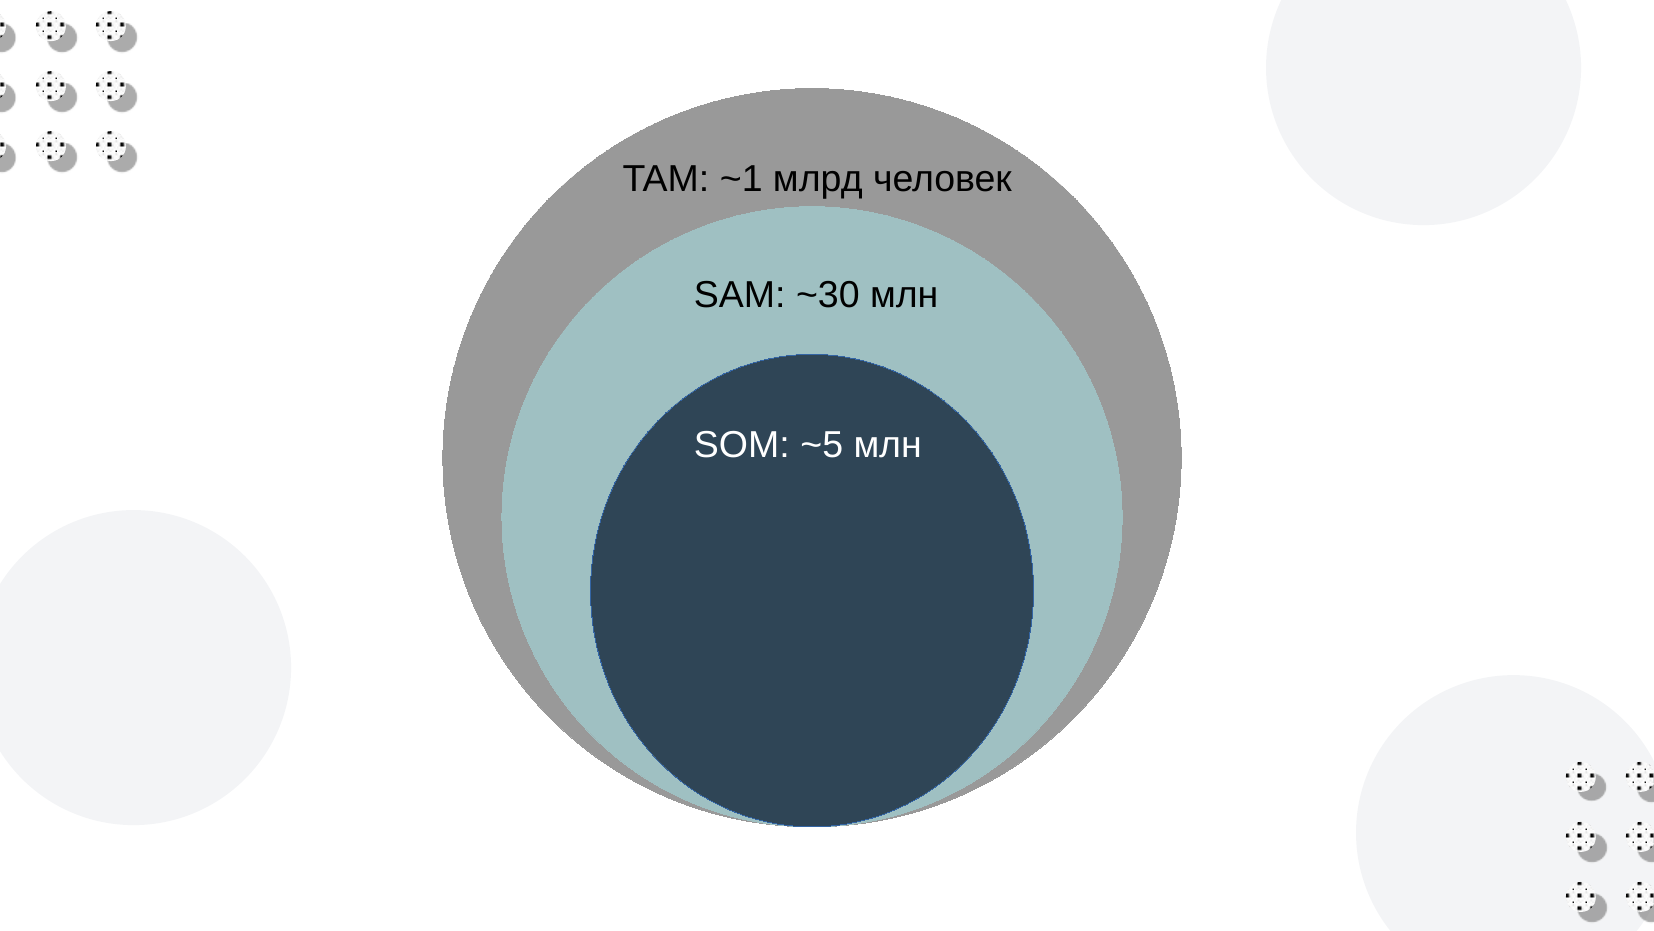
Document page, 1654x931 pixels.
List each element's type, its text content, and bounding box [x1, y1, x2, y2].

picture [95, 71, 126, 102]
picture [95, 131, 127, 162]
picture [1565, 881, 1596, 912]
picture [35, 71, 66, 102]
picture [1625, 821, 1654, 852]
picture [35, 131, 67, 162]
picture [0, 134, 7, 159]
picture [1625, 761, 1654, 792]
text_box [442, 150, 1182, 827]
picture [95, 11, 126, 42]
text_box TAM: ~1 млрд человек [607, 149, 1028, 207]
picture [1565, 821, 1596, 852]
picture [0, 14, 6, 39]
text_box SAM: ~30 млн [679, 265, 954, 323]
picture [1625, 881, 1654, 912]
text_box [609, 88, 1015, 149]
picture [1565, 761, 1596, 792]
picture [0, 74, 6, 99]
picture [35, 11, 66, 42]
text_box SOM: ~5 млн [679, 415, 938, 473]
